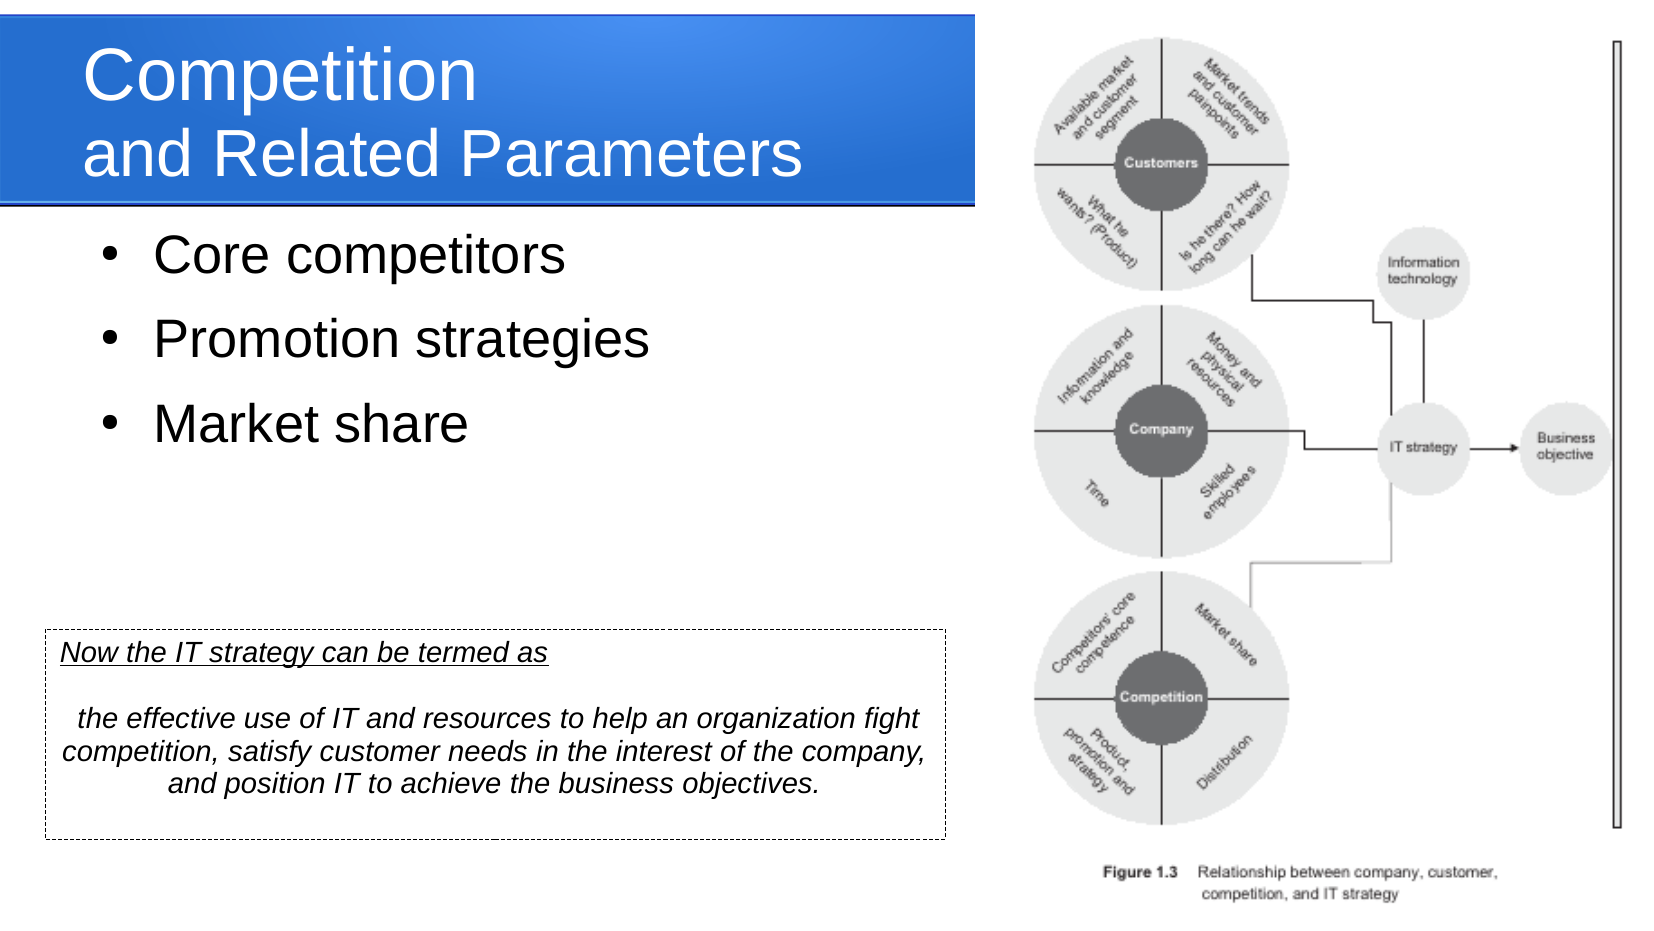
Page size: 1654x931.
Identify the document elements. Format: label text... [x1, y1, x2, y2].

list Core competitors Promotion strategies Market share [82, 224, 961, 764]
picture [975, 14, 1642, 915]
title Competition and Related Parameters [82, 33, 975, 192]
text_box Now the IT strategy can be termed as the effective use of IT and resources to help an organization fight competition, satisfy customer needs in the interest of the company, and position IT to achieve the business objectives. [45, 629, 946, 840]
